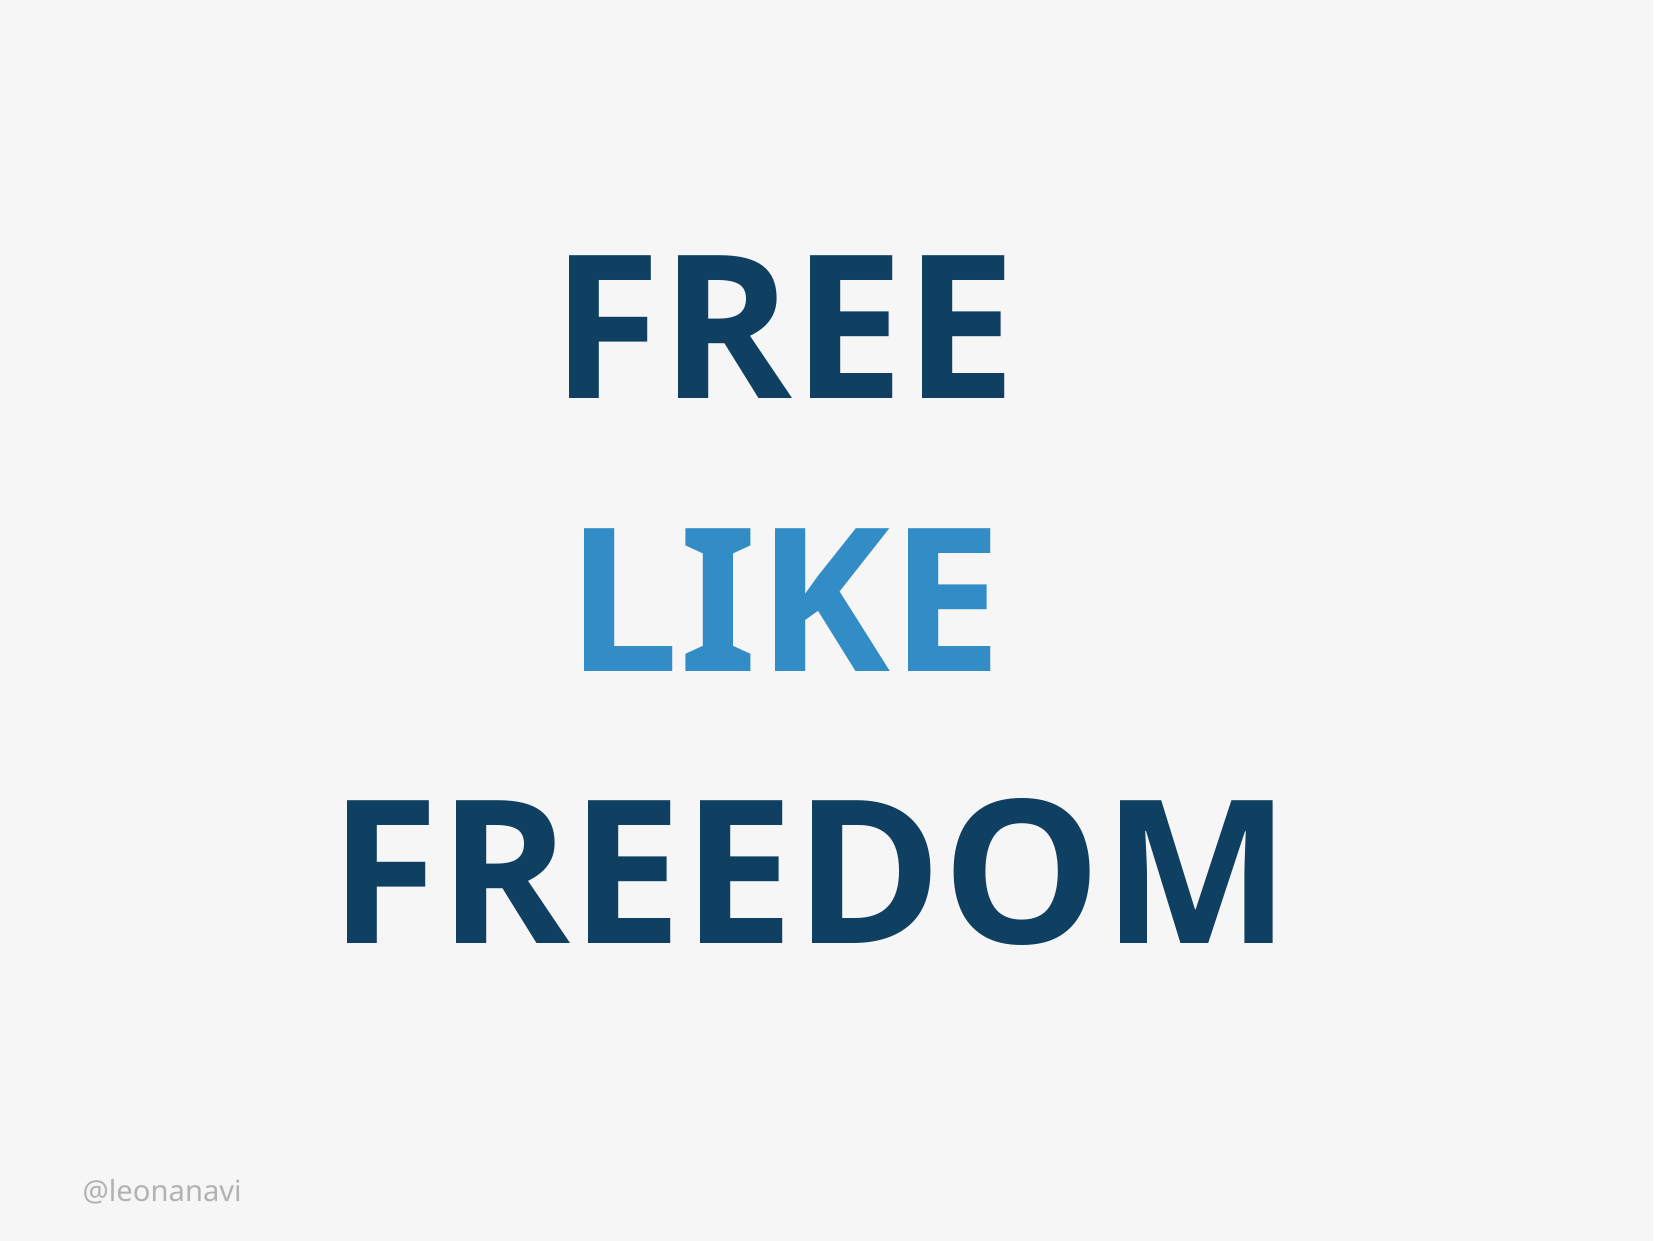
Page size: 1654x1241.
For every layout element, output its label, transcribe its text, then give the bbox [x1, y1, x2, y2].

title FREE LIKE FREEDOM [66, 243, 1555, 943]
